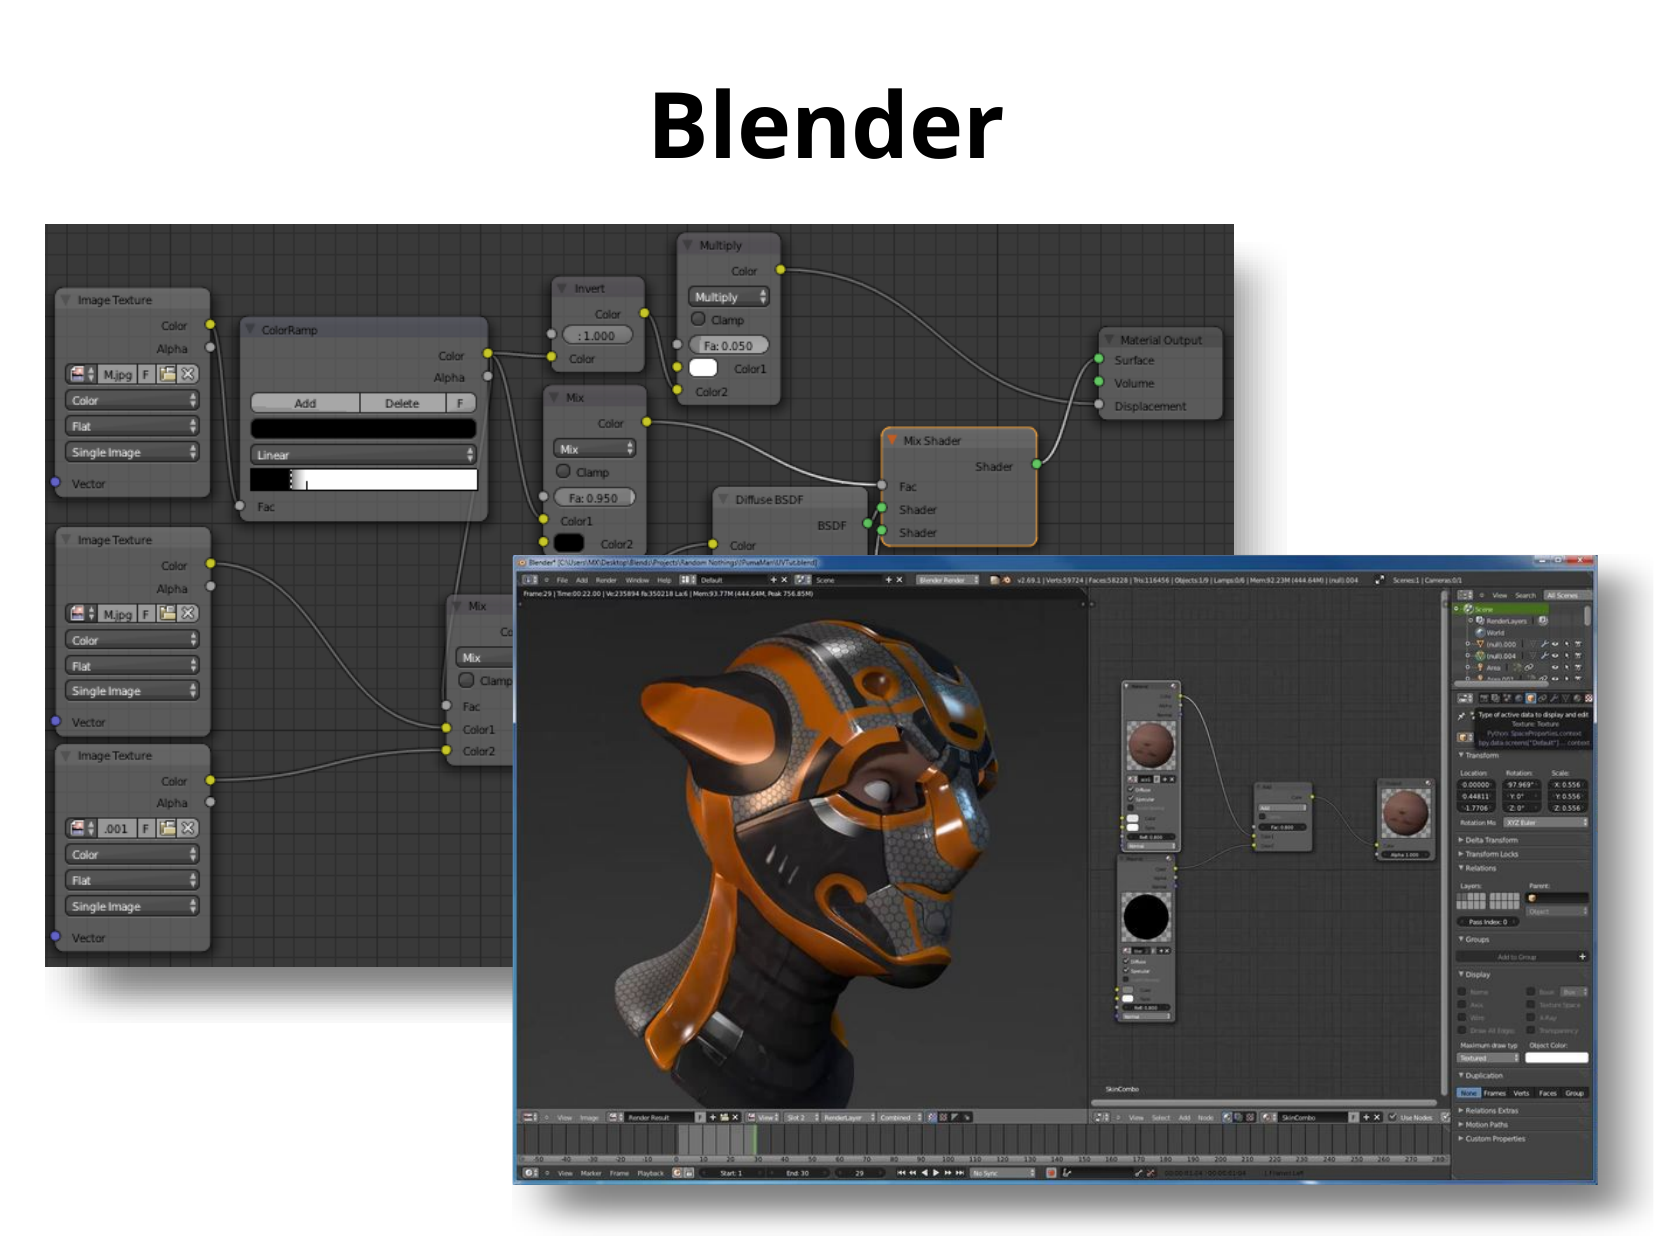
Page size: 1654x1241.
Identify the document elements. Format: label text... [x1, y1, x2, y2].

title Blender [82, 19, 1571, 227]
picture [45, 224, 1654, 1236]
